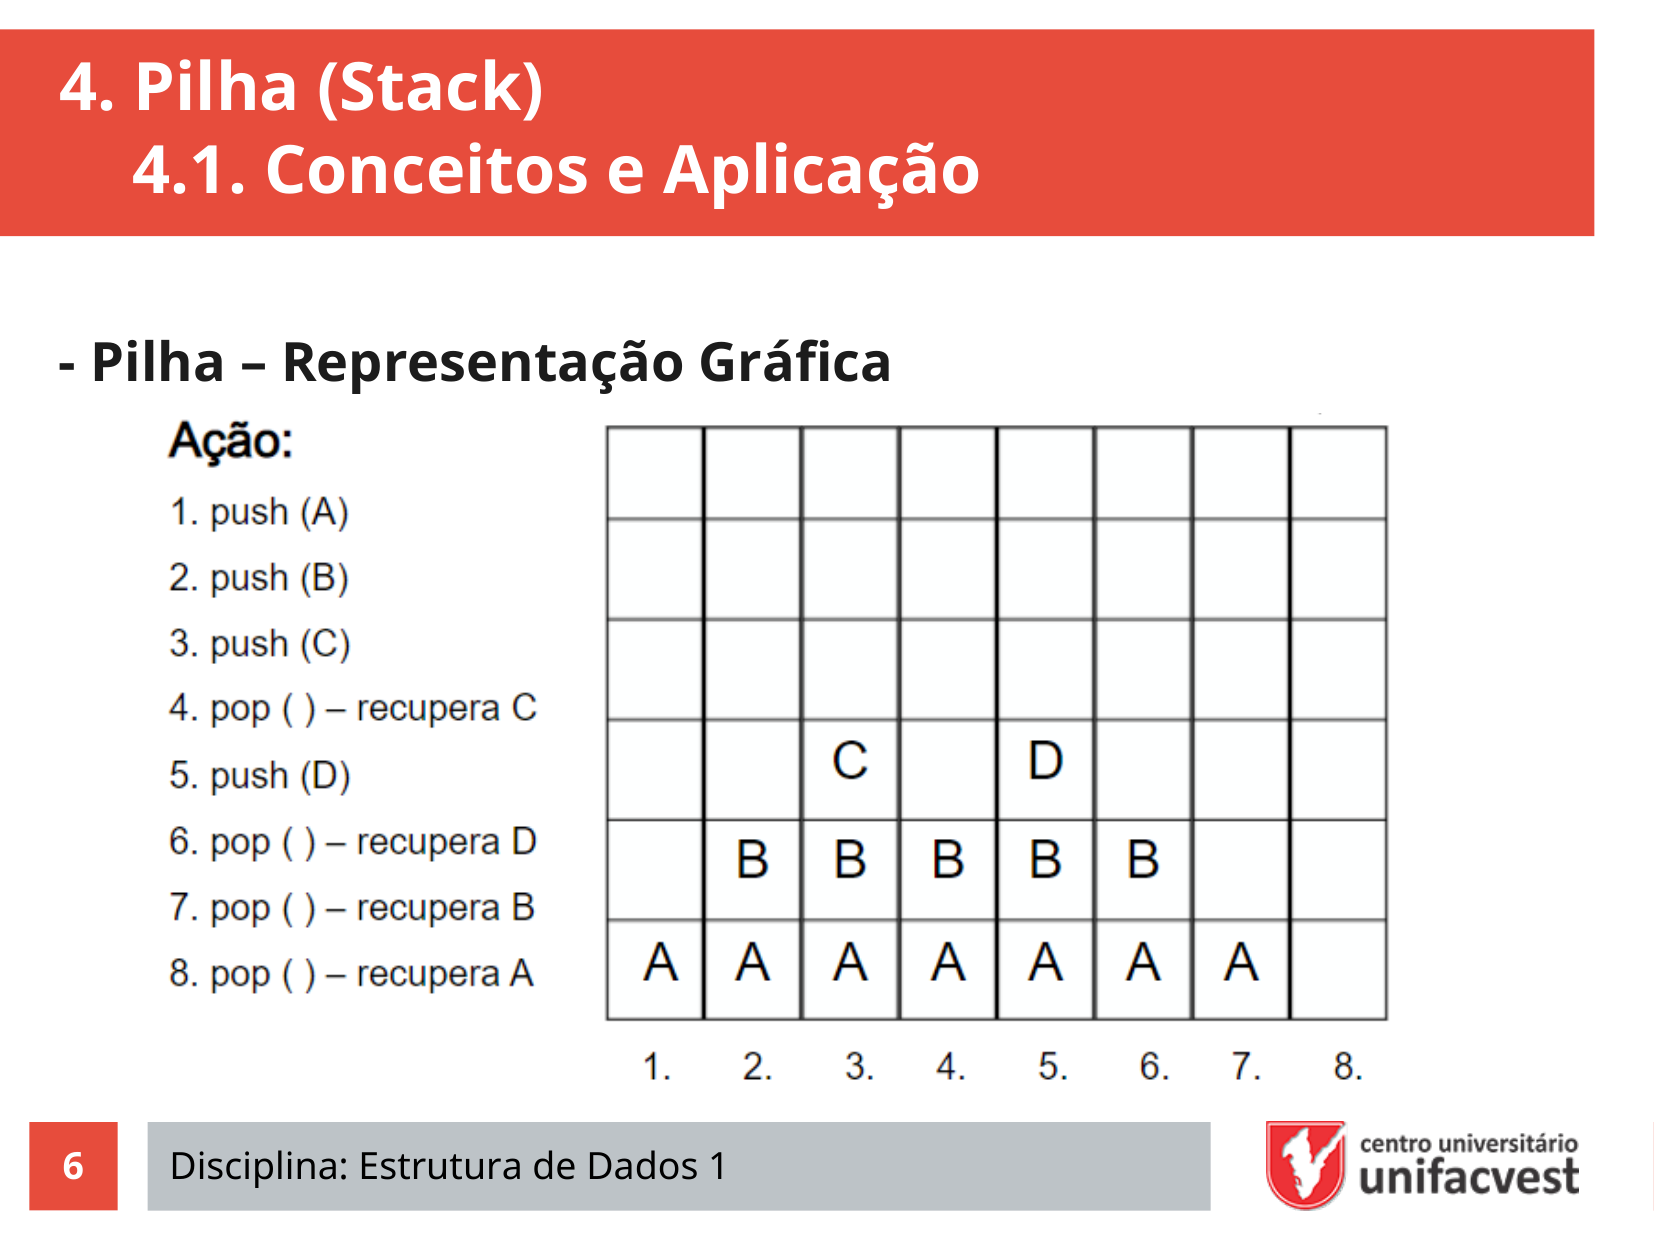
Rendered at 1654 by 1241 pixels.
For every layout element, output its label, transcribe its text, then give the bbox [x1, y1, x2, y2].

picture [153, 413, 1413, 1100]
text_box Disciplina: Estrutura de Dados 1 [154, 1132, 1205, 1196]
title 4. Pilha (Stack) 4.1. Conceitos e Aplicação [59, 59, 1595, 207]
list - Pilha – Representação Gráfica [59, 324, 1566, 1093]
text_box [1238, 1120, 1654, 1212]
picture [1266, 1121, 1579, 1211]
